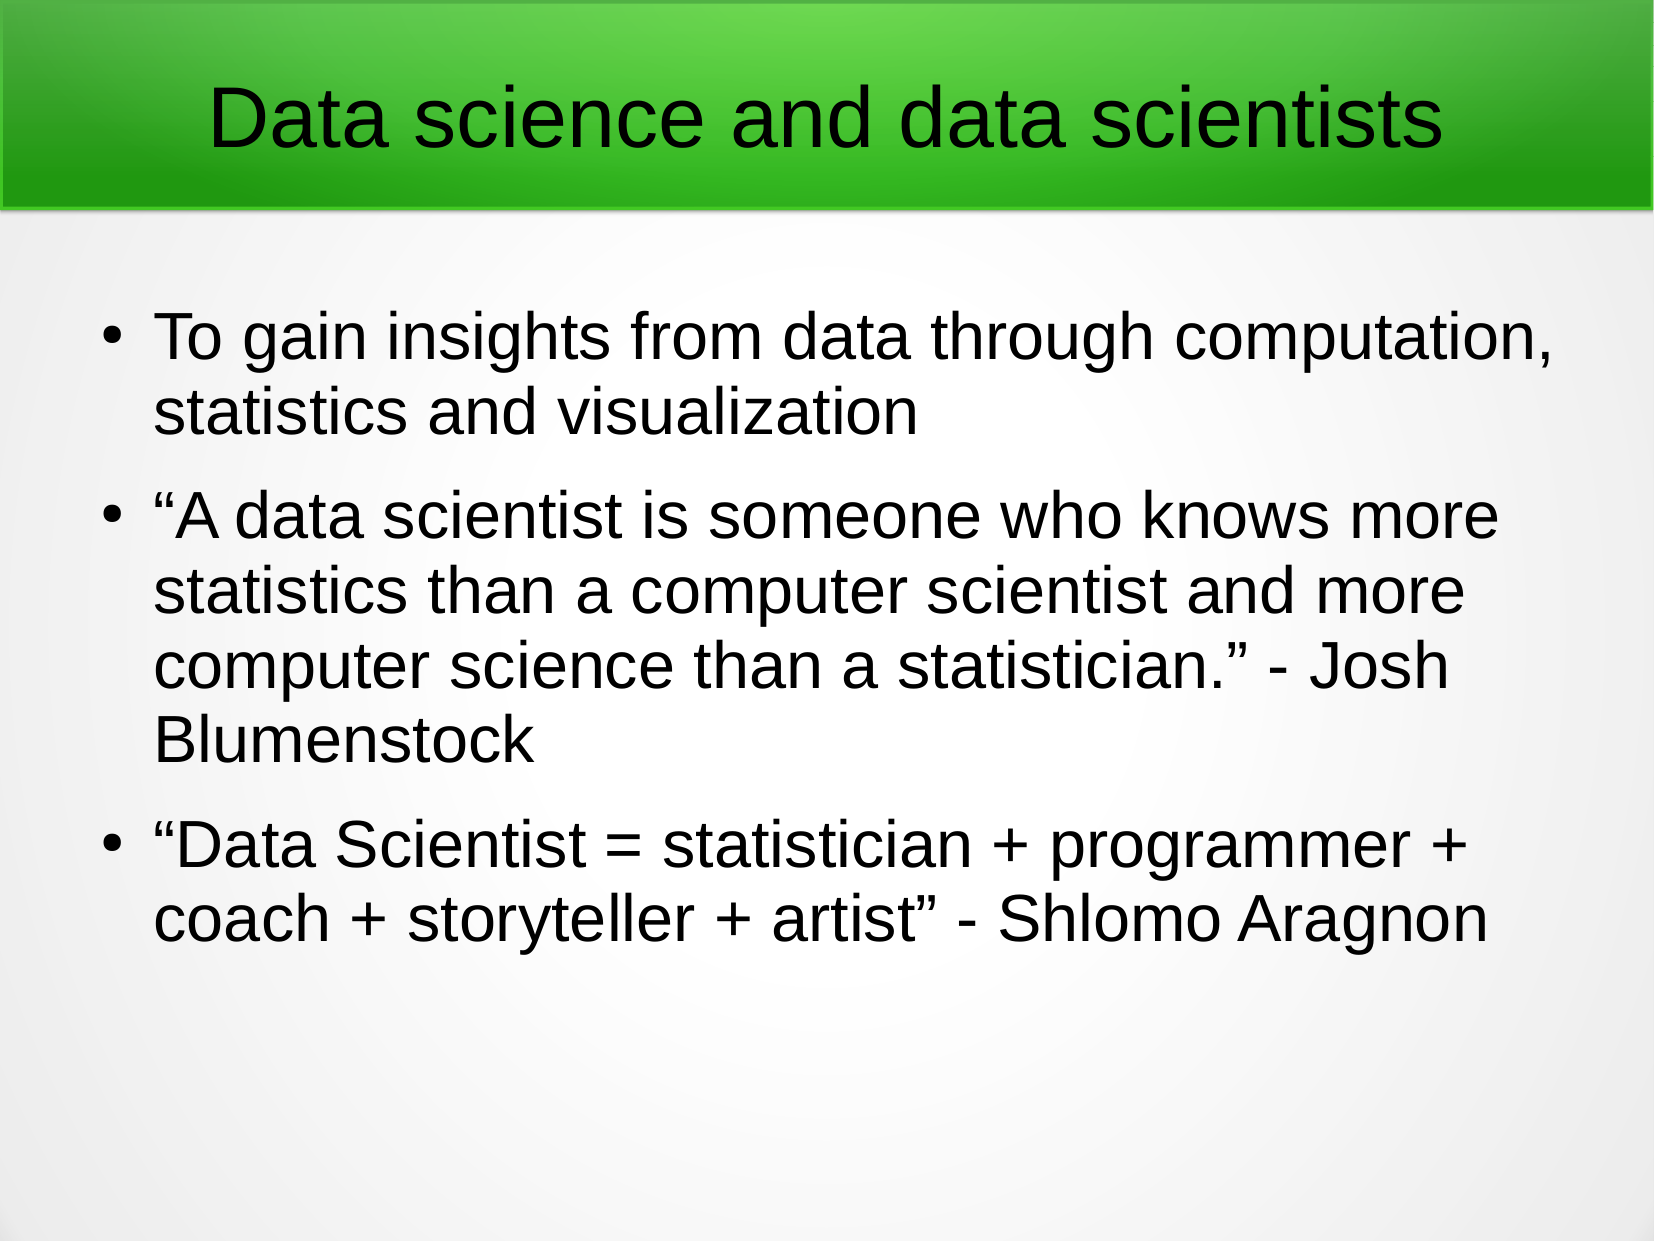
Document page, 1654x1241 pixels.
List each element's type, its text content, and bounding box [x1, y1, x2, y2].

title Data science and data scientists [82, 47, 1571, 189]
list To gain insights from data through computation, statistics and visualization “A data scientist is someone who knows more statistics than a computer scientist and more computer science than a statistician.” - Josh Blumenstock “Data Scientist = statistician + programmer + coach + storyteller + artist” - Shlomo Aragnon [82, 299, 1571, 1019]
